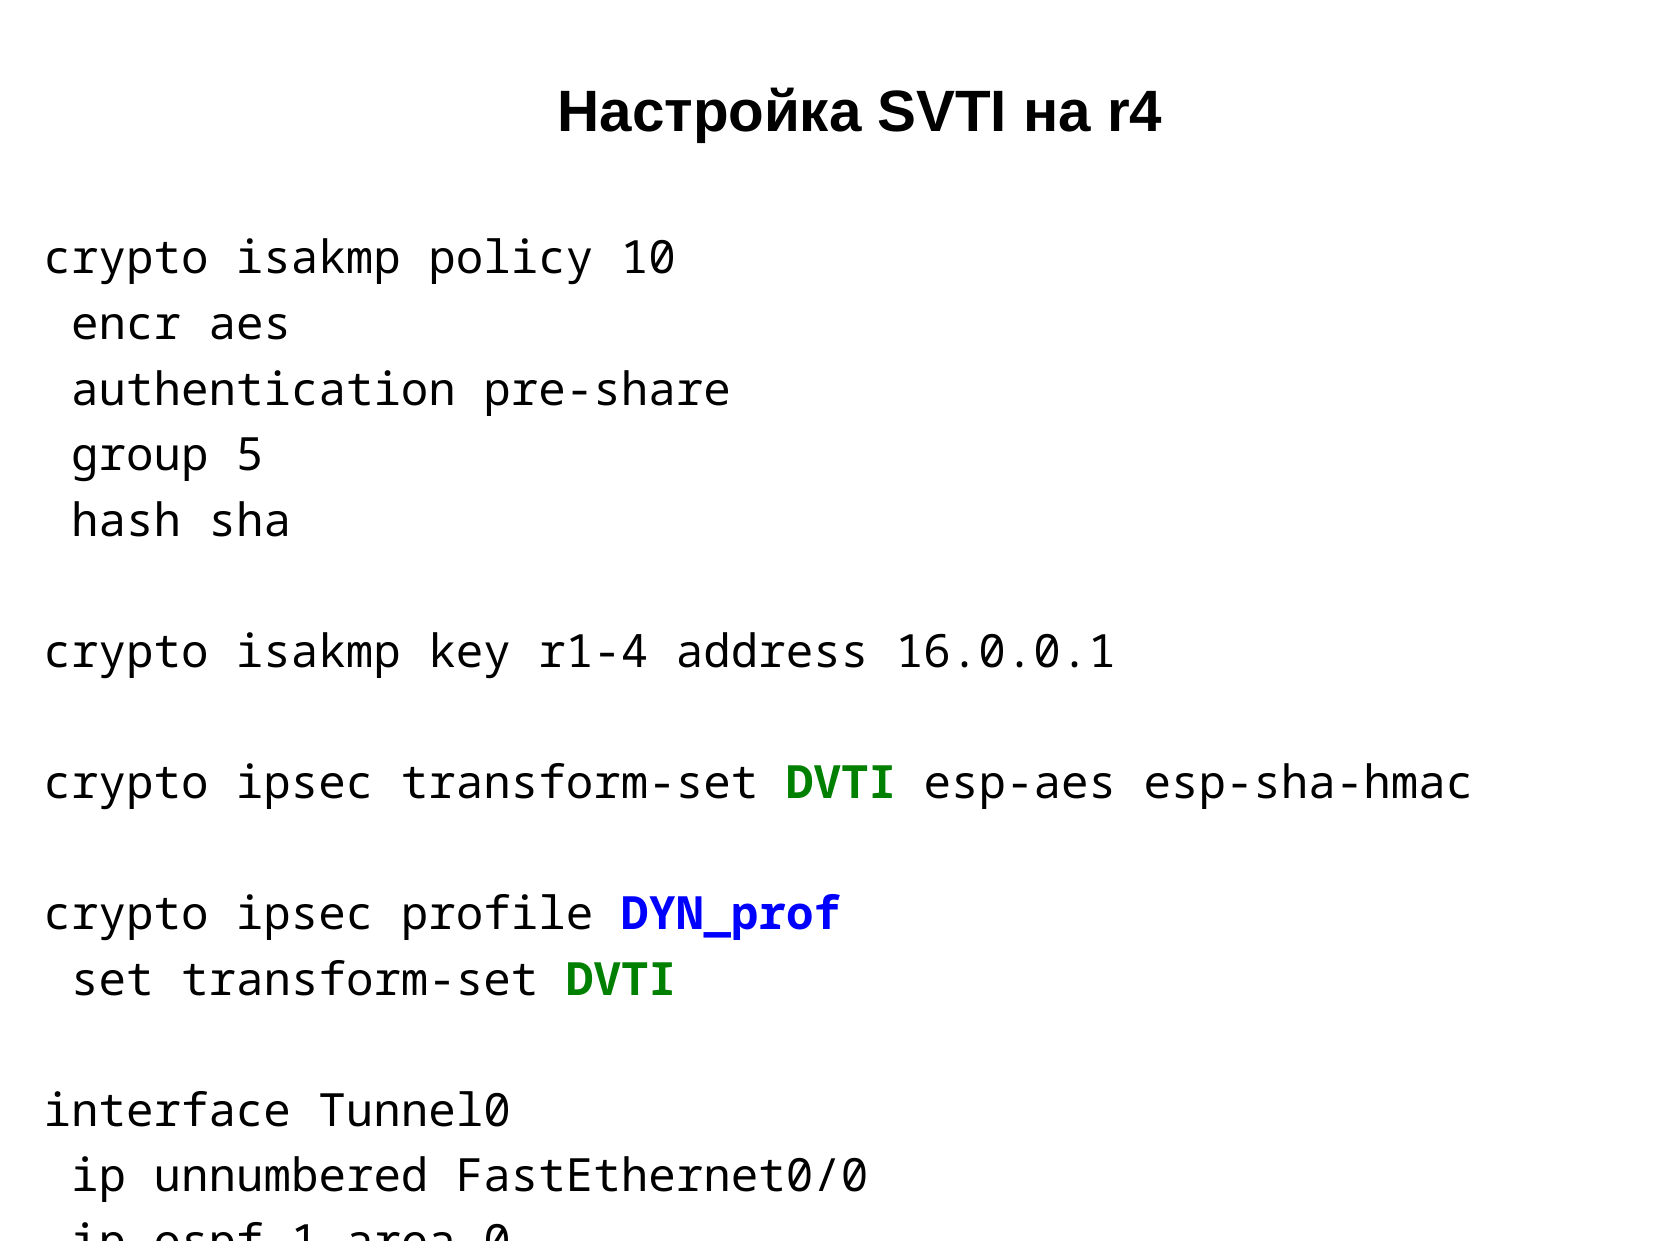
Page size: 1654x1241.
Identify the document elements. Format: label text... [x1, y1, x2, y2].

text_box Настройка SVTI на r4 [123, 41, 1597, 151]
list crypto isakmp policy 10 encr aes authentication pre-share group 5 hash sha crypto isakmp key r1-4 address 16.0.0.1 crypto ipsec transform-set DVTI esp-aes esp-sha-hmac crypto ipsec profile DYN_prof set transform-set DVTI interface Tunnel0 ip unnumbered FastEthernet0/0 ip ospf 1 area 0 tunnel source FastEthernet0/0 tunnel mode ipsec ipv4 tunnel destination 16.0.0.1 tunnel protection ipsec profile DYN_prof [37, 225, 1613, 1198]
